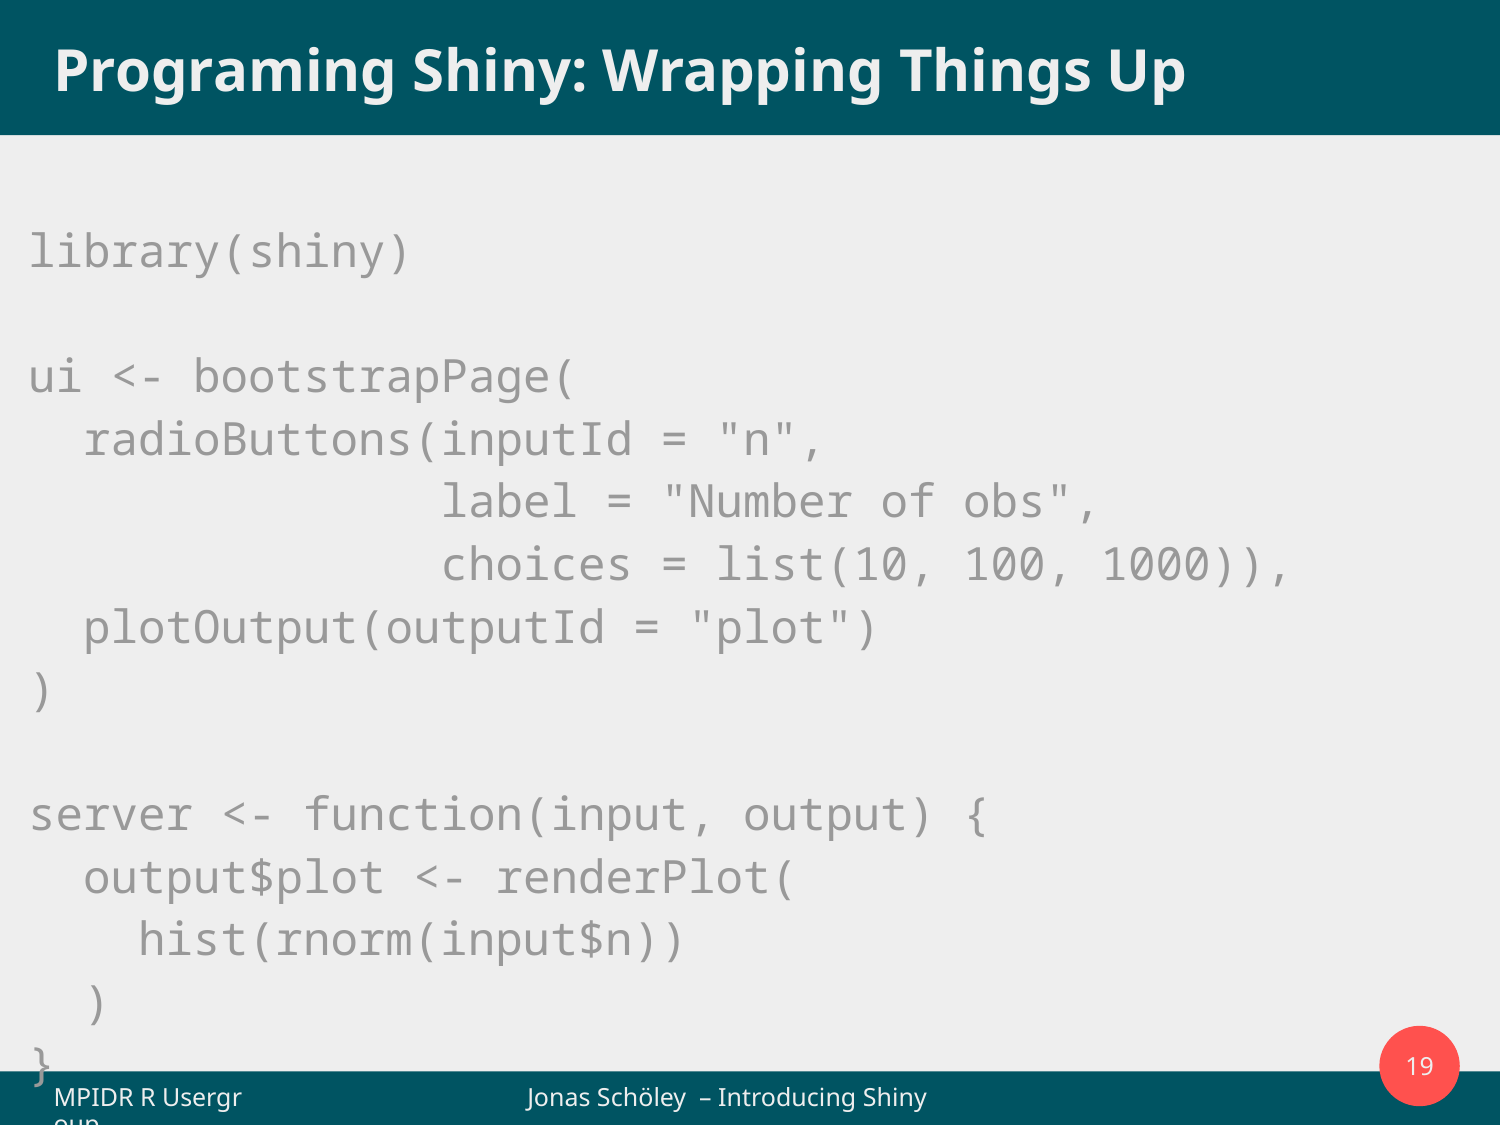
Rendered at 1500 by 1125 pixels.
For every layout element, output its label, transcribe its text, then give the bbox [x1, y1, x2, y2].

title Programing Shiny: Wrapping Things Up [53, 0, 1447, 141]
text_box library(shiny) ui <- bootstrapPage( radioButtons(inputId = "n", label = "Number of obs", choices = list(10, 100, 1000)), plotOutput(outputId = "plot") ) server <- function(input, output) { output$plot <- renderPlot( hist(rnorm(input$n)) ) } shinyApp(ui = ui, server = server) [13, 211, 1484, 959]
